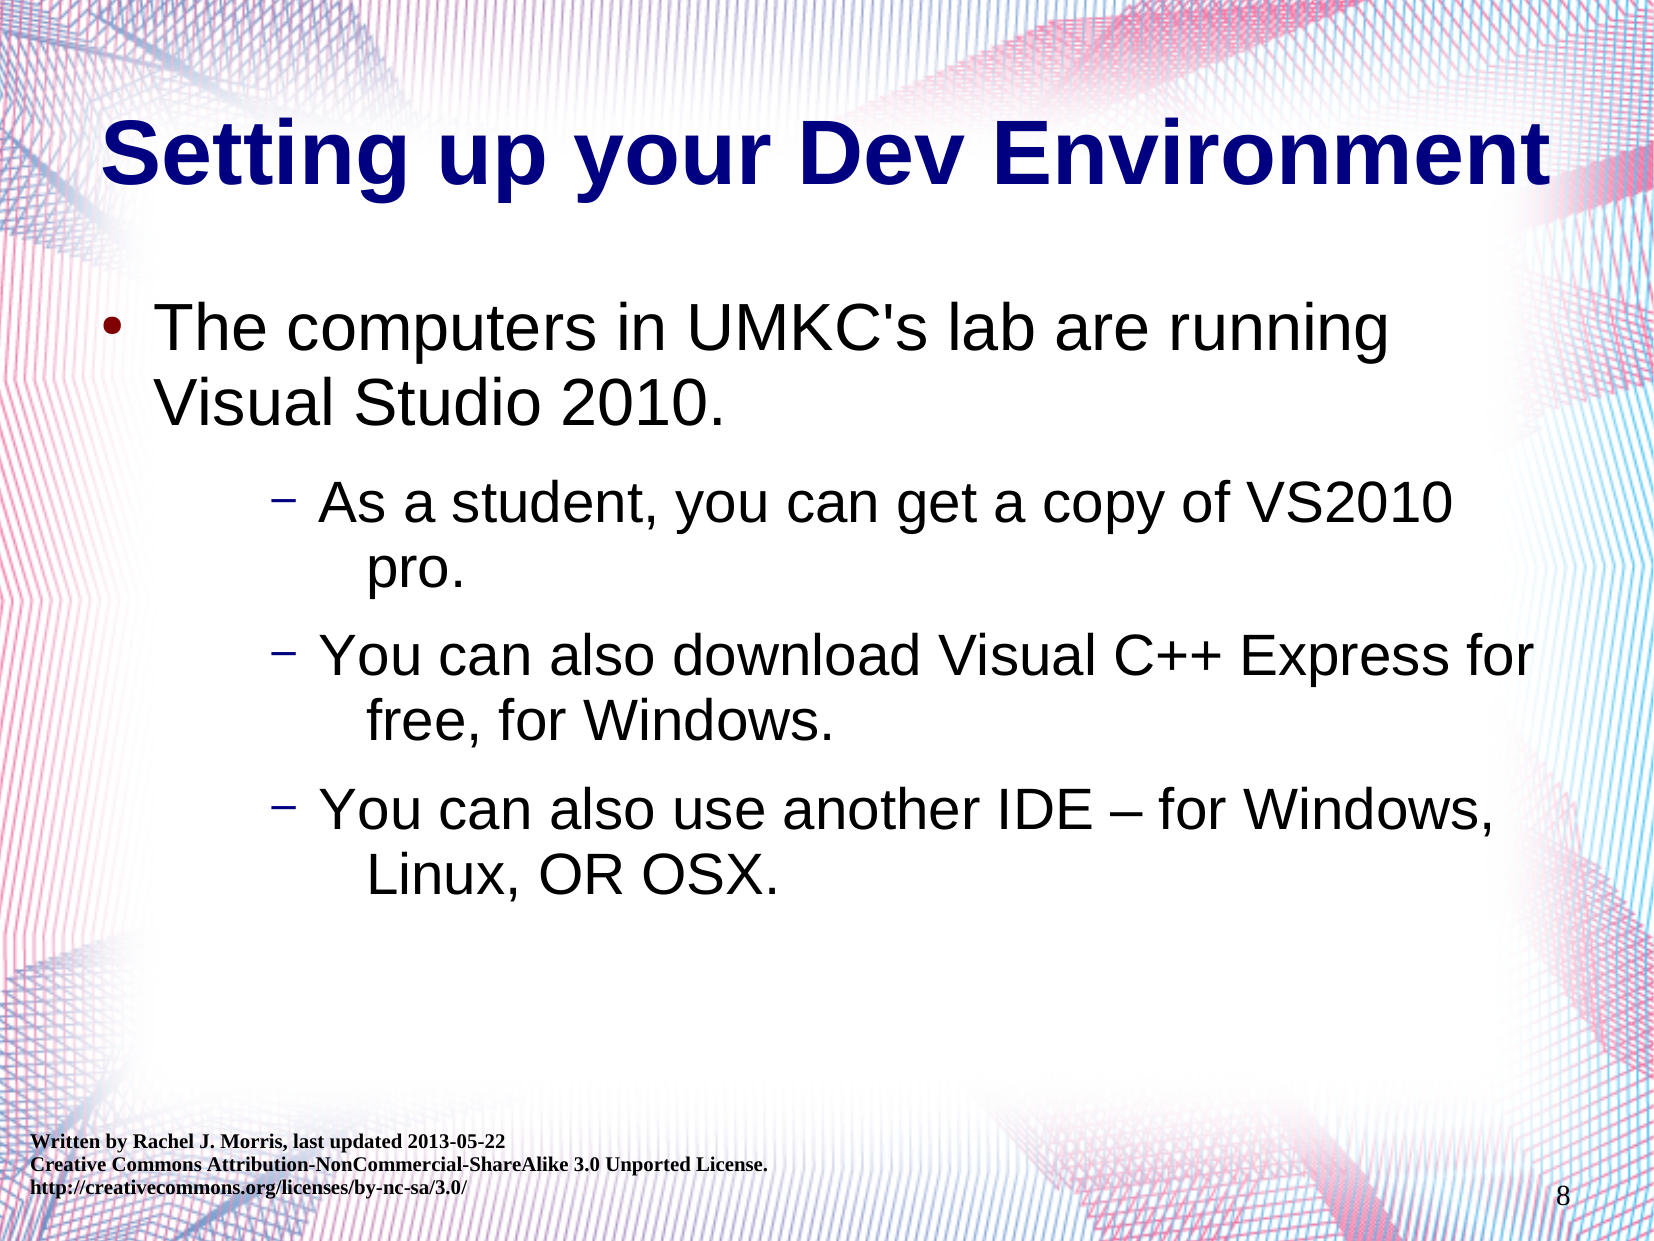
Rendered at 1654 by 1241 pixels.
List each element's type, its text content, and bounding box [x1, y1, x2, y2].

title Setting up your Dev Environment [82, 49, 1571, 257]
list The computers in UMKC's lab are running Visual Studio 2010. As a student, you can get a copy of VS2010 pro. You can also download Visual C++ Express for free, for Windows. You can also use another IDE – for Windows, Linux, OR OSX. [82, 290, 1571, 1010]
picture [0, 0, 1654, 1241]
